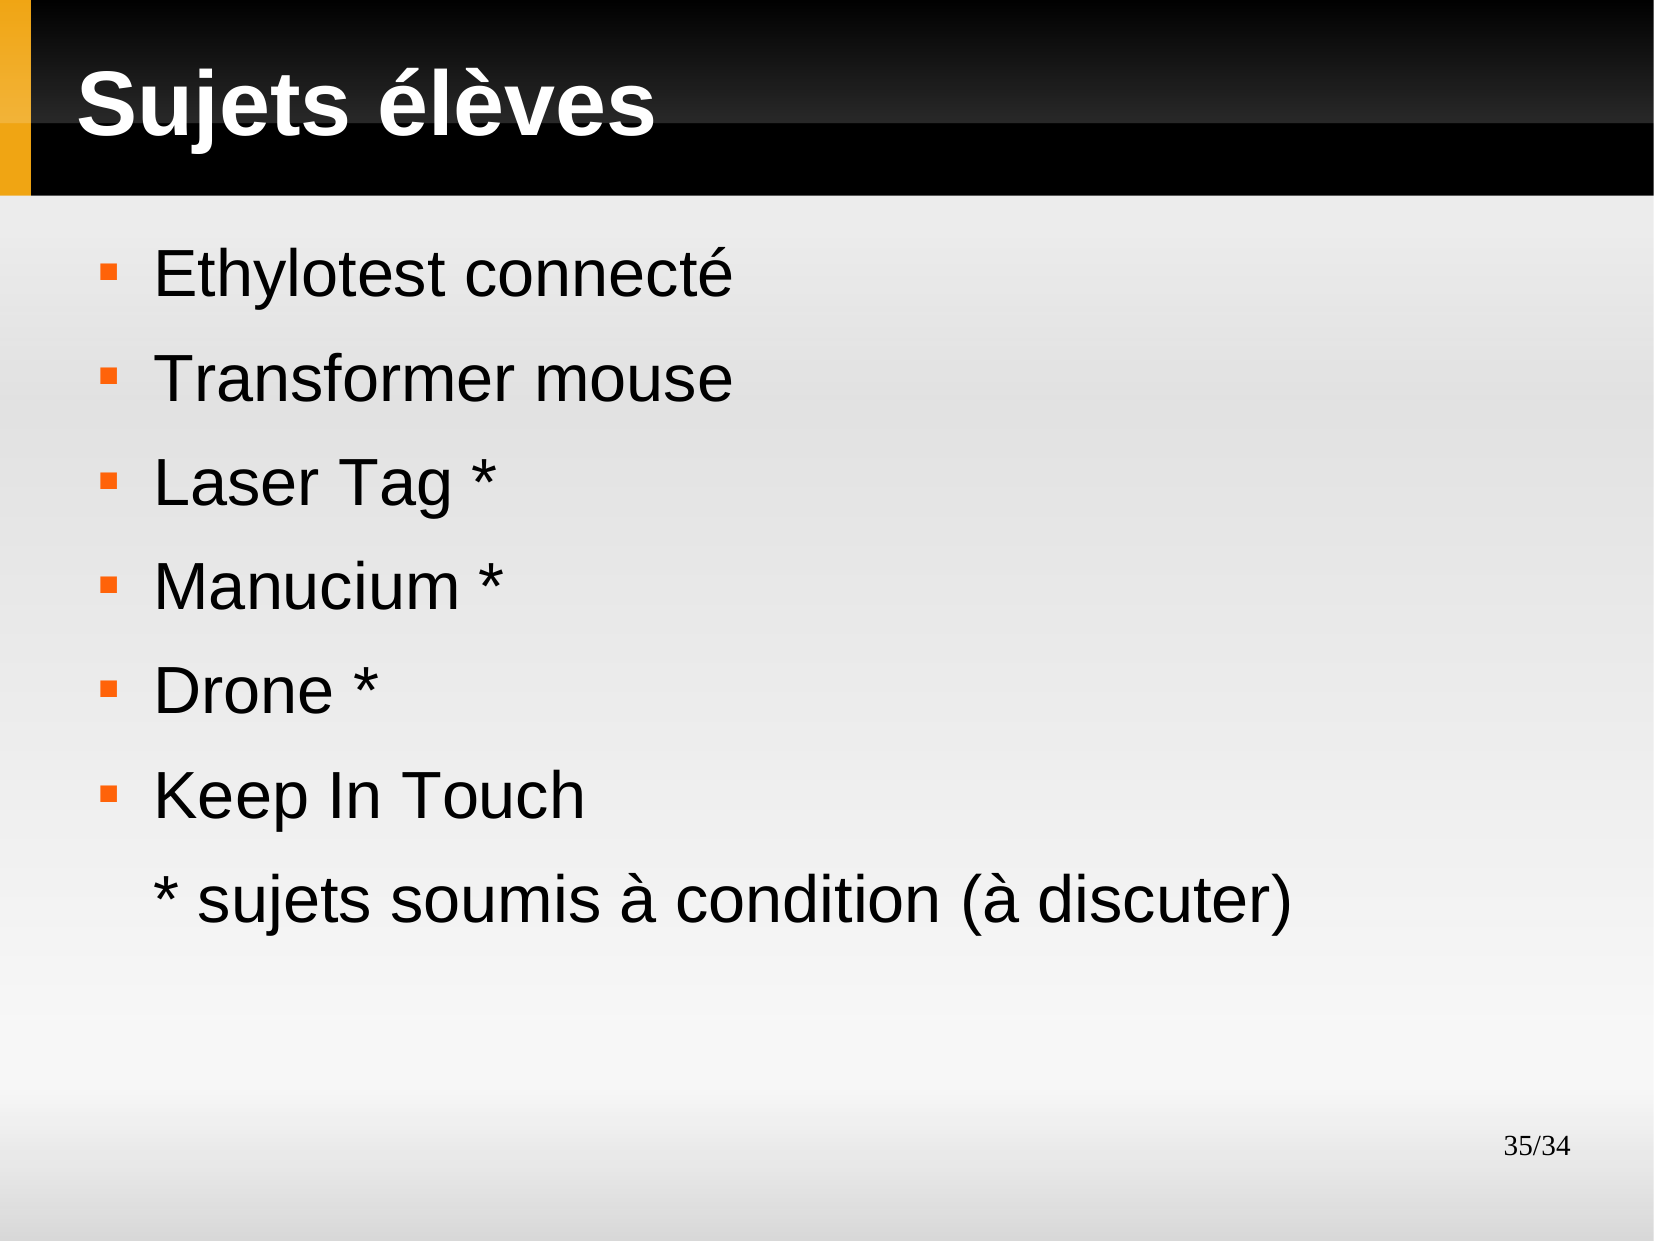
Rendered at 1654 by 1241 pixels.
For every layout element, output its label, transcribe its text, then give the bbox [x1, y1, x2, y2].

title Sujets élèves [76, 0, 1565, 208]
picture [0, 0, 1654, 1241]
list Ethylotest connecté Transformer mouse Laser Tag * Manucium * Drone * Keep In Touch * sujets soumis à condition (à discuter) [82, 236, 1571, 1109]
